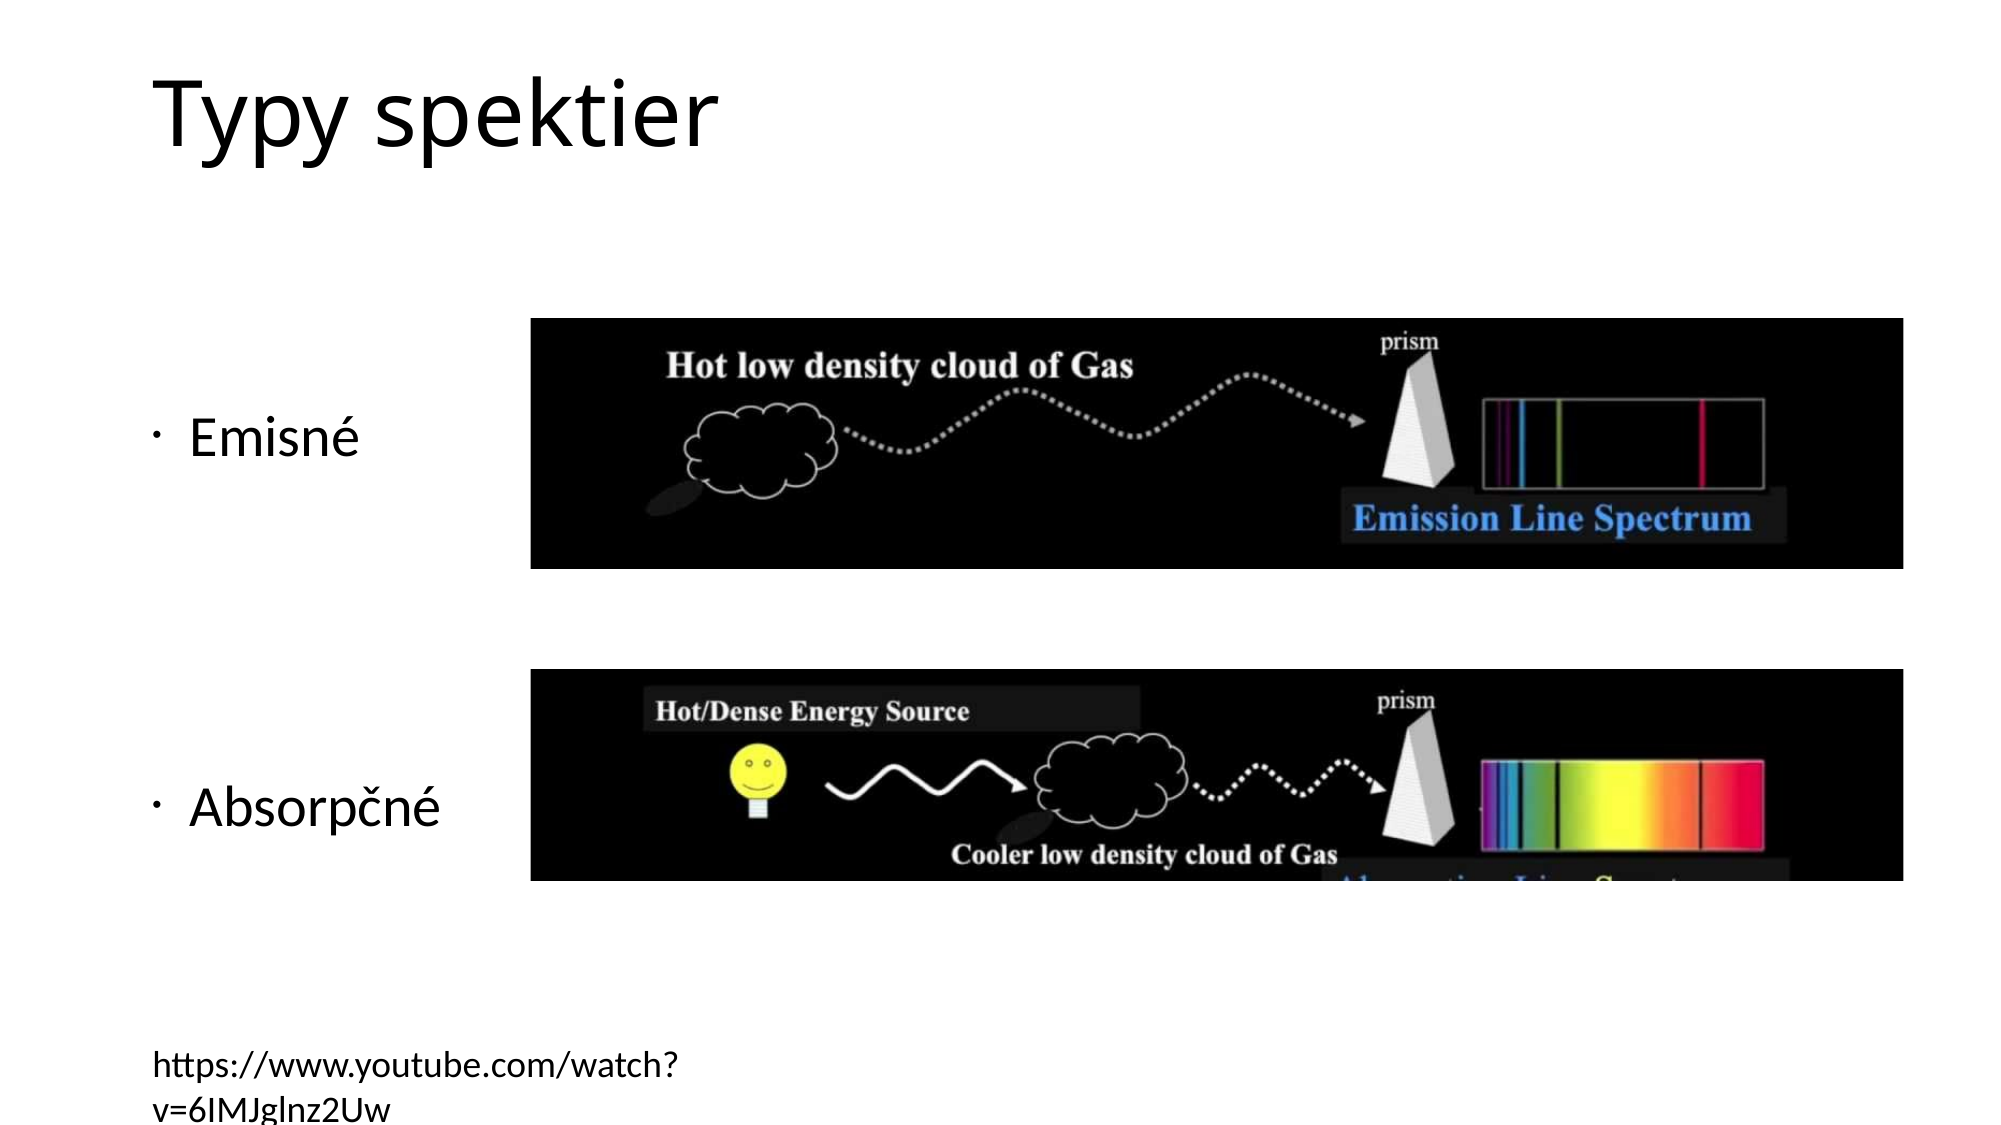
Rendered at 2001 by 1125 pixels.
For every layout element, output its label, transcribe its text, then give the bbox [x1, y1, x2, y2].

picture [530, 318, 1904, 569]
footer https://www.youtube.com/watch?v=6IMJglnz2Uw [137, 1032, 708, 1093]
title Typy spektier [137, 59, 1863, 278]
picture [530, 669, 1904, 881]
list Emisné Absorpčné [137, 299, 1863, 1014]
